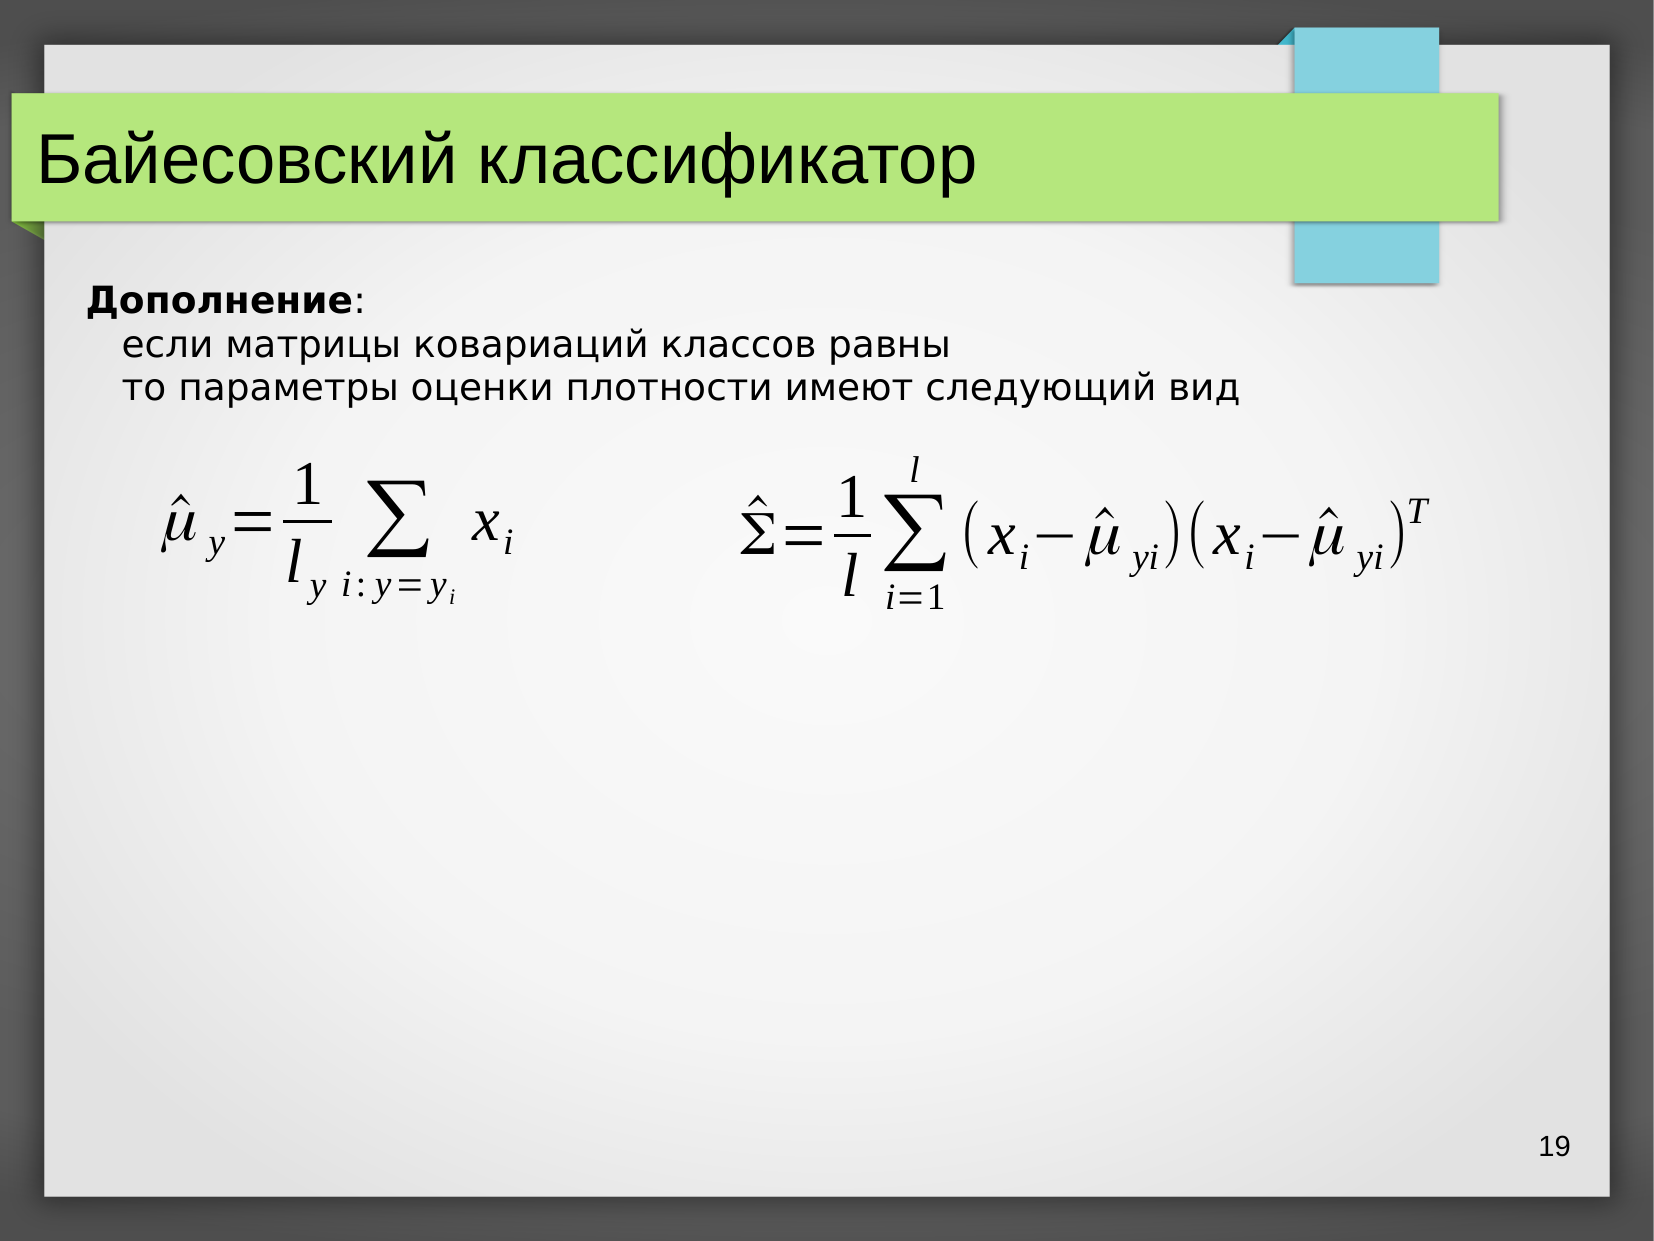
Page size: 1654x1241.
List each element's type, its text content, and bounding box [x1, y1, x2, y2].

title Байесовский классификатор [35, 118, 1489, 200]
chart [732, 448, 1438, 618]
picture [0, 0, 1654, 1241]
chart [153, 448, 520, 609]
text_box Дополнение: если матрицы ковариаций классов равны то параметры оценки плотности имеют следующий вид [70, 271, 1548, 423]
